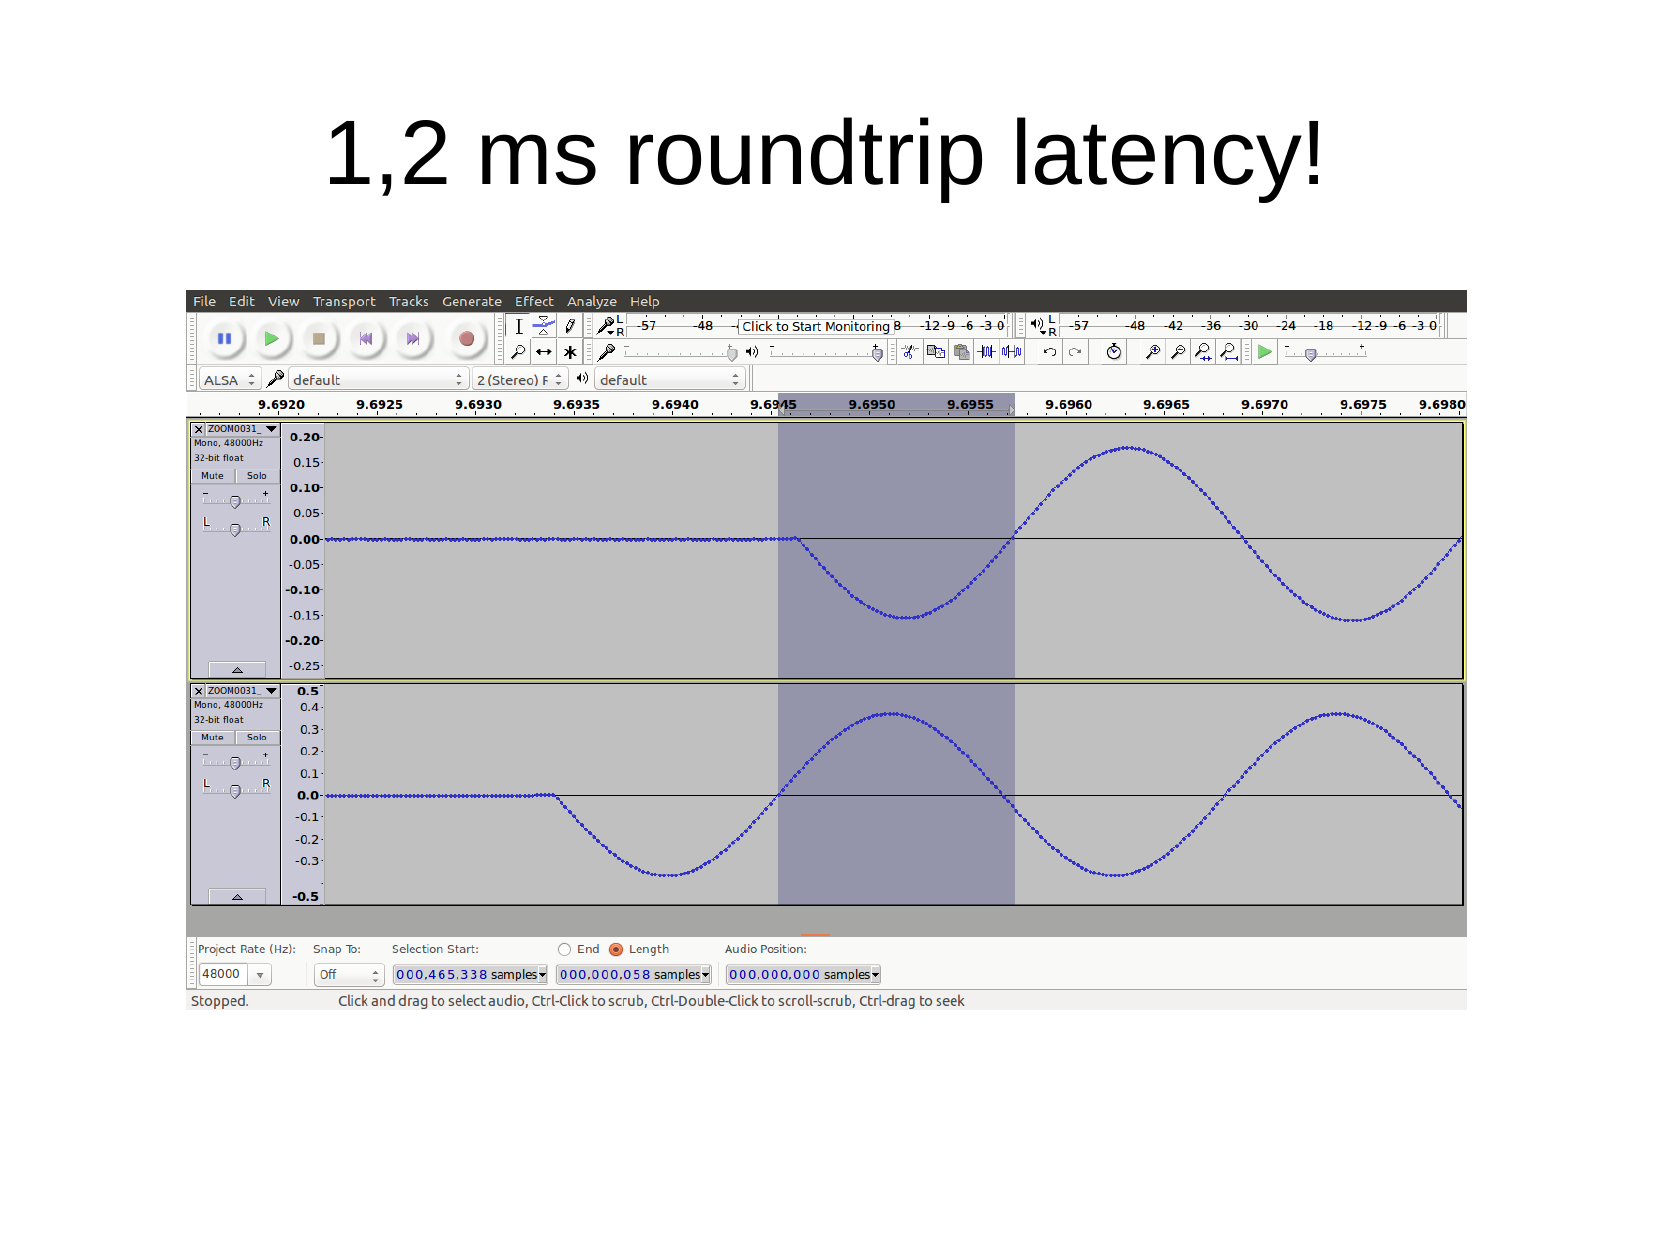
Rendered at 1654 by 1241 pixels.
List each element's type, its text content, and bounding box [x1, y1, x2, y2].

picture [186, 290, 1467, 1010]
title 1,2 ms roundtrip latency! [82, 49, 1571, 257]
